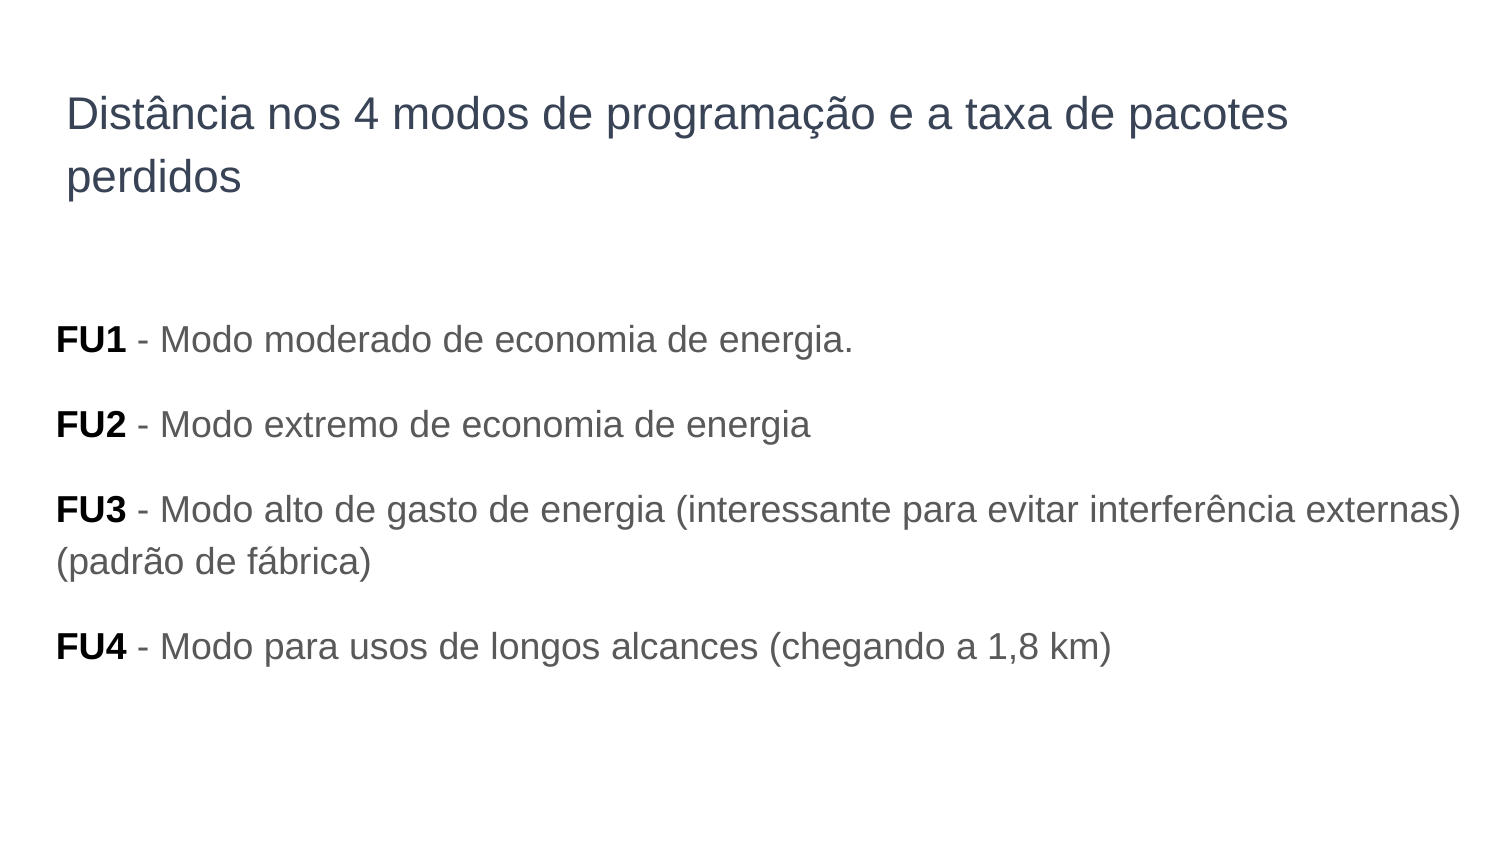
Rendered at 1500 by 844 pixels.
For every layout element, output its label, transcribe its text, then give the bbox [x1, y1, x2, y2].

text_box FU1 - Modo moderado de economia de energia. FU2 - Modo extremo de economia de energia FU3 - Modo alto de gasto de energia (interessante para evitar interferência externas) (padrão de fábrica) FU4 - Modo para usos de longos alcances (chegando a 1,8 km) [40, 293, 1490, 697]
title Distância nos 4 modos de programação e a taxa de pacotes perdidos [51, 60, 1462, 195]
